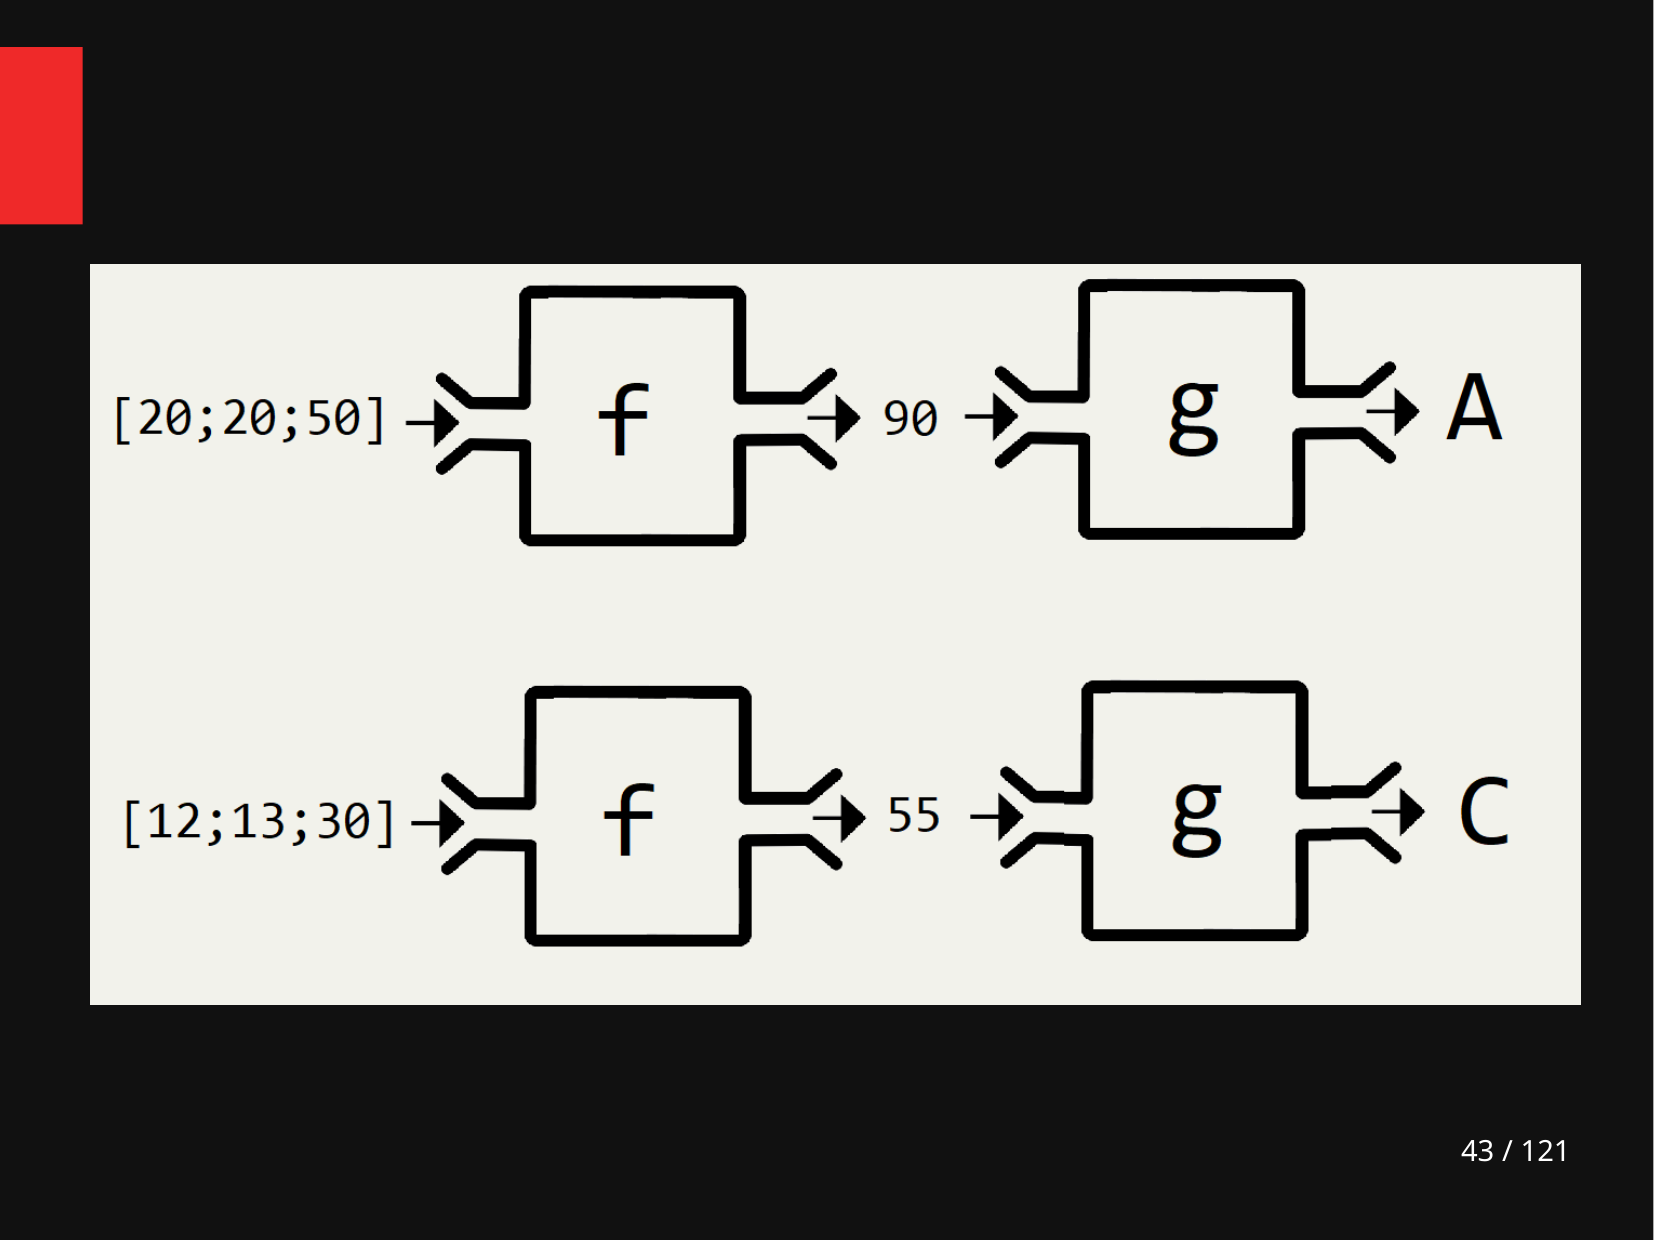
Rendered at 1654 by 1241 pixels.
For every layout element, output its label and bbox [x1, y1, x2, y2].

picture [90, 264, 1581, 1006]
